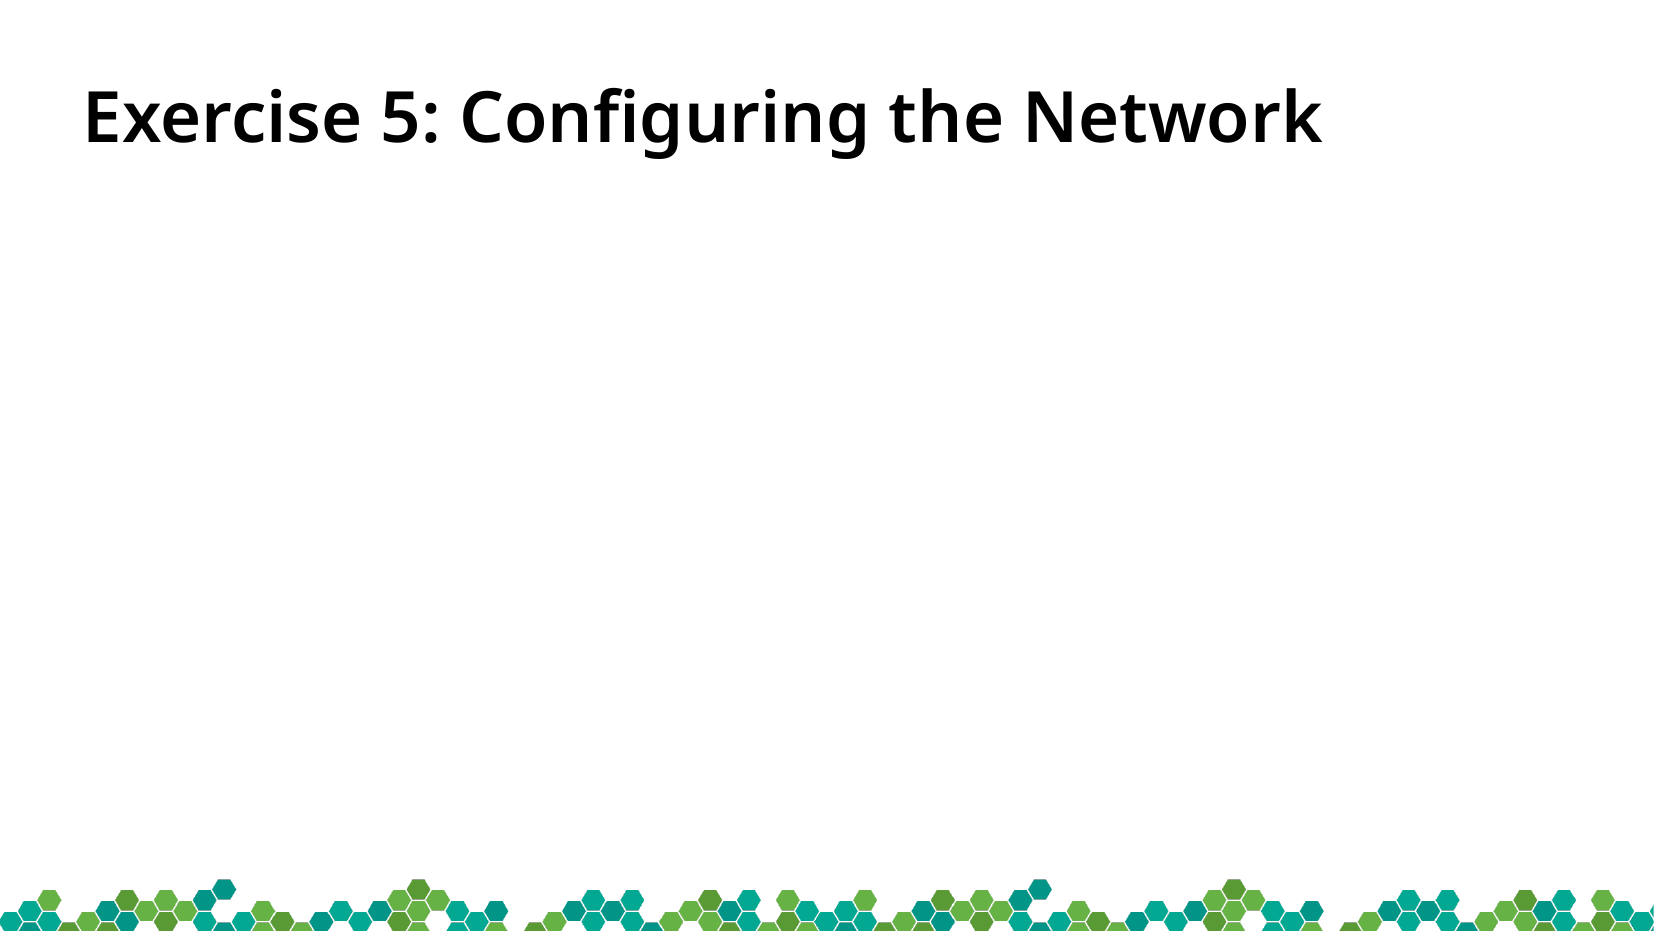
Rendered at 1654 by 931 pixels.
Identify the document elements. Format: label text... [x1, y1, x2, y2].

picture [0, 871, 1654, 931]
title Exercise 5: Configuring the Network [82, 37, 1571, 193]
